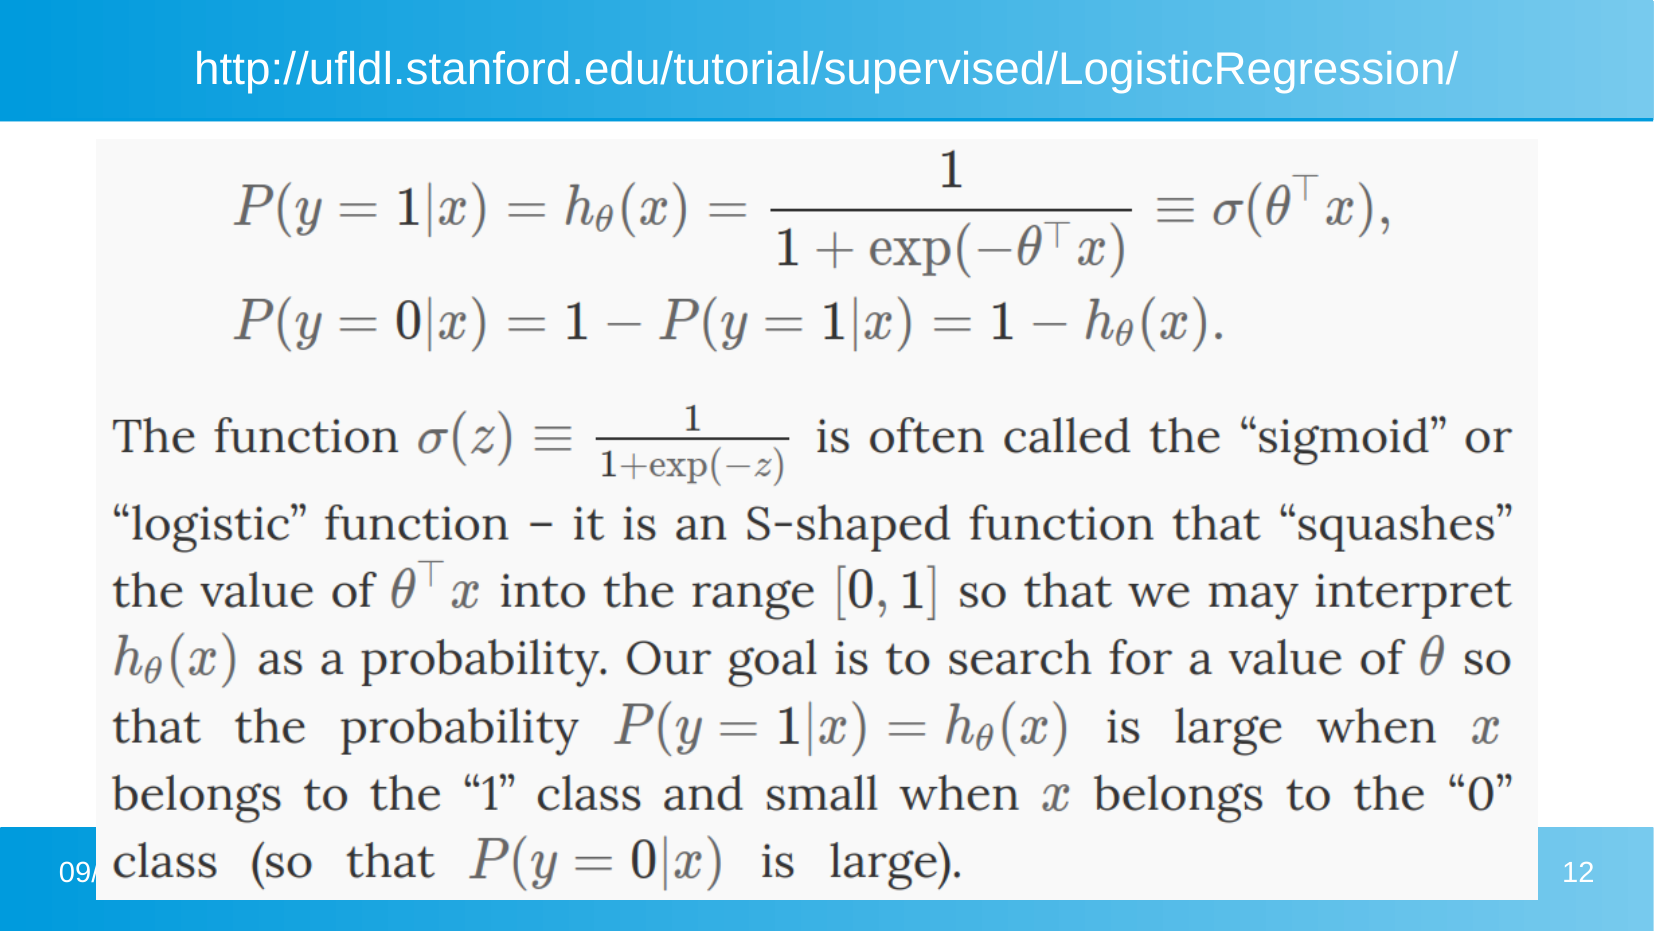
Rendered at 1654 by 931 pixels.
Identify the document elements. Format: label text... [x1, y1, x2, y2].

picture [95, 139, 1538, 901]
title http://ufldl.stanford.edu/tutorial/supervised/LogisticRegression/ [59, 29, 1595, 108]
